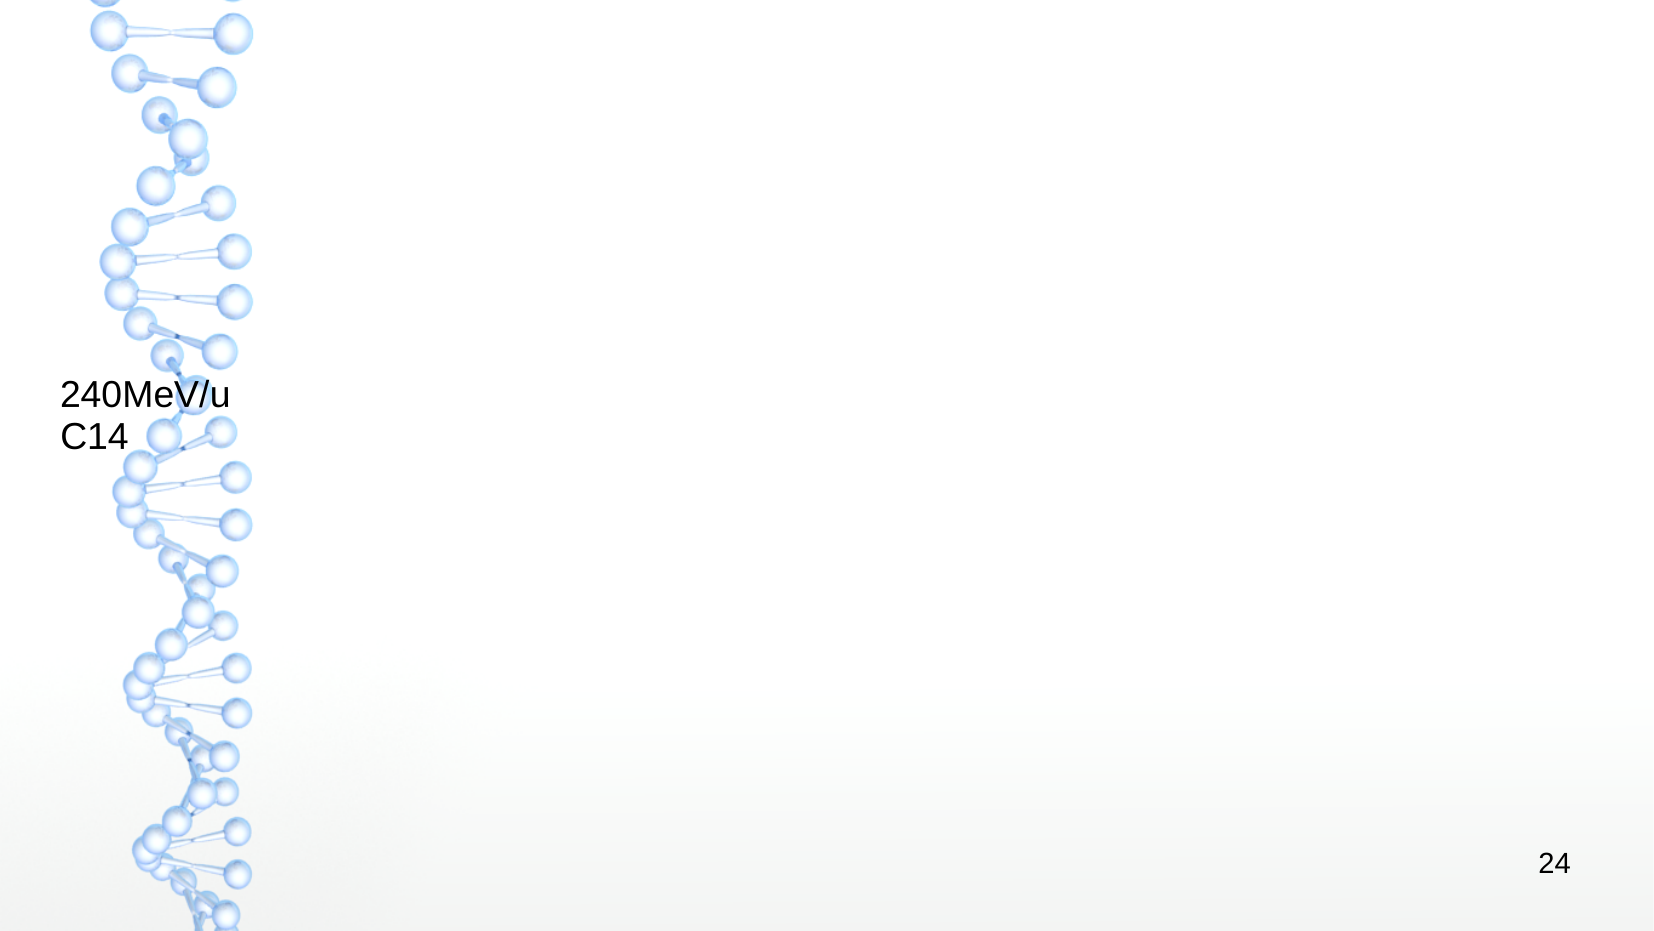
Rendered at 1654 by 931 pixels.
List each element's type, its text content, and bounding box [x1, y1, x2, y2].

picture [0, 0, 1654, 931]
text_box 240MeV/u C14 [45, 365, 285, 466]
